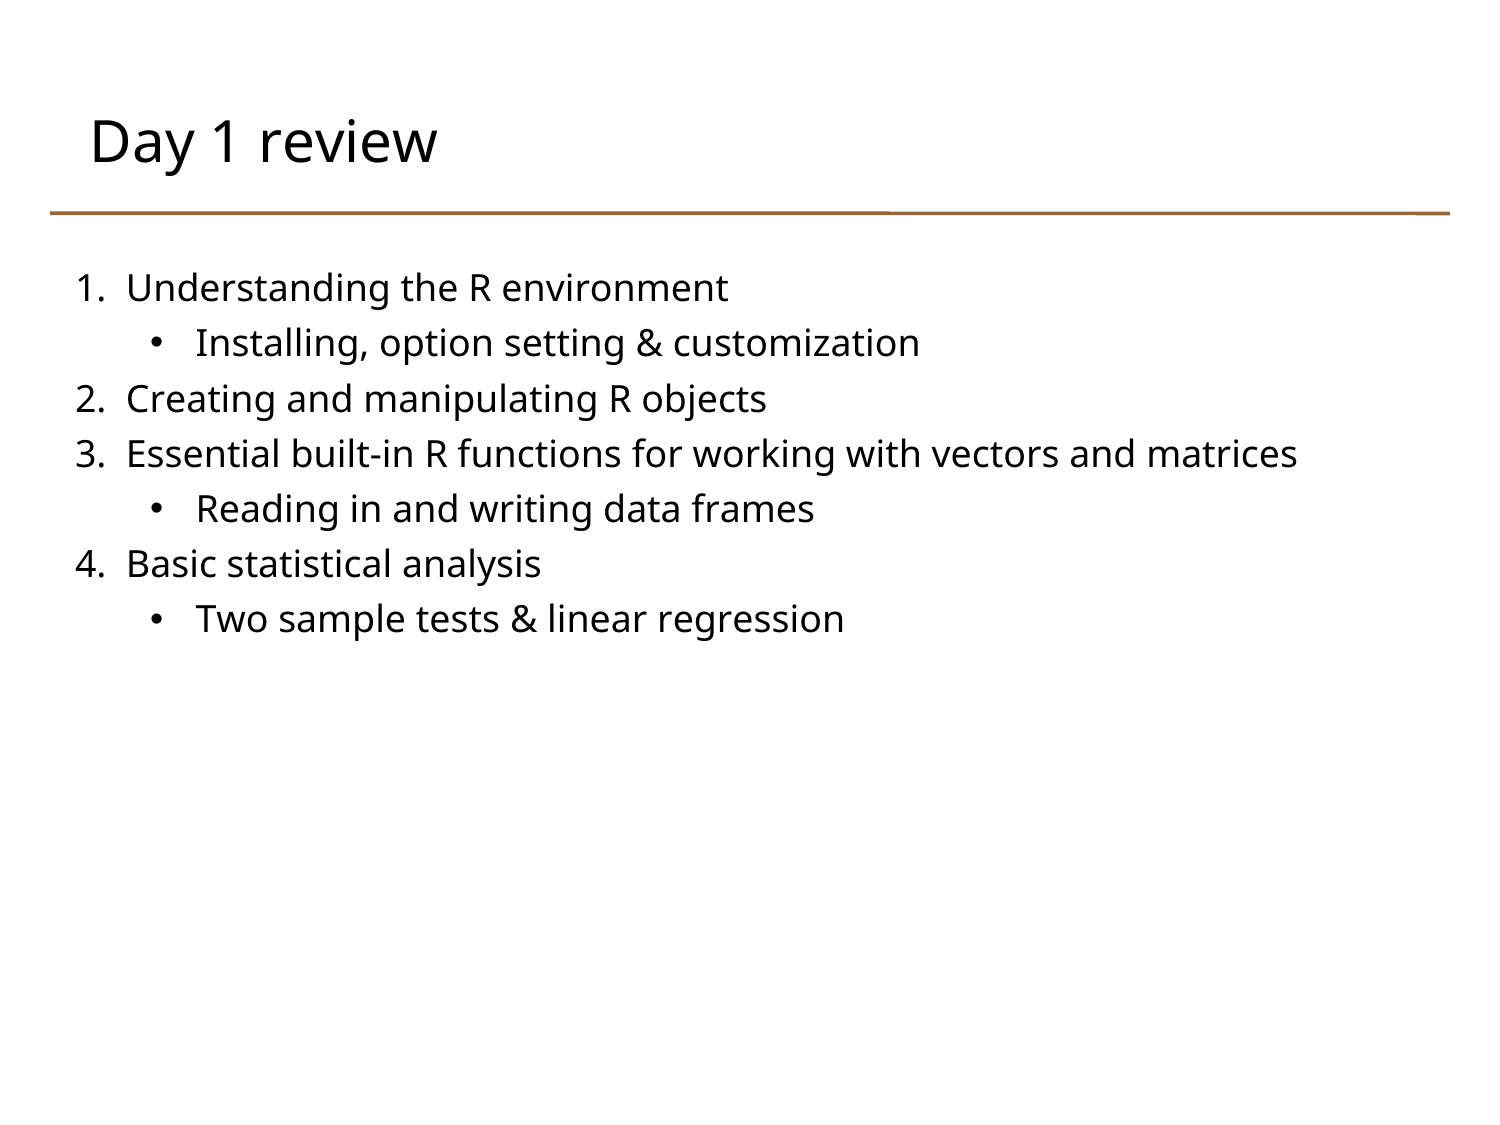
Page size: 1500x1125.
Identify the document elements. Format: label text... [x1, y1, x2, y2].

text_box Day 1 review [75, 44, 1425, 233]
text_box 1. Understanding the R environment Installing, option setting & customization 2. Creating and manipulating R objects 3. Essential built-in R functions for working with vectors and matrices Reading in and writing data frames 4. Basic statistical analysis Two sample tests & linear regression [75, 263, 1425, 1006]
